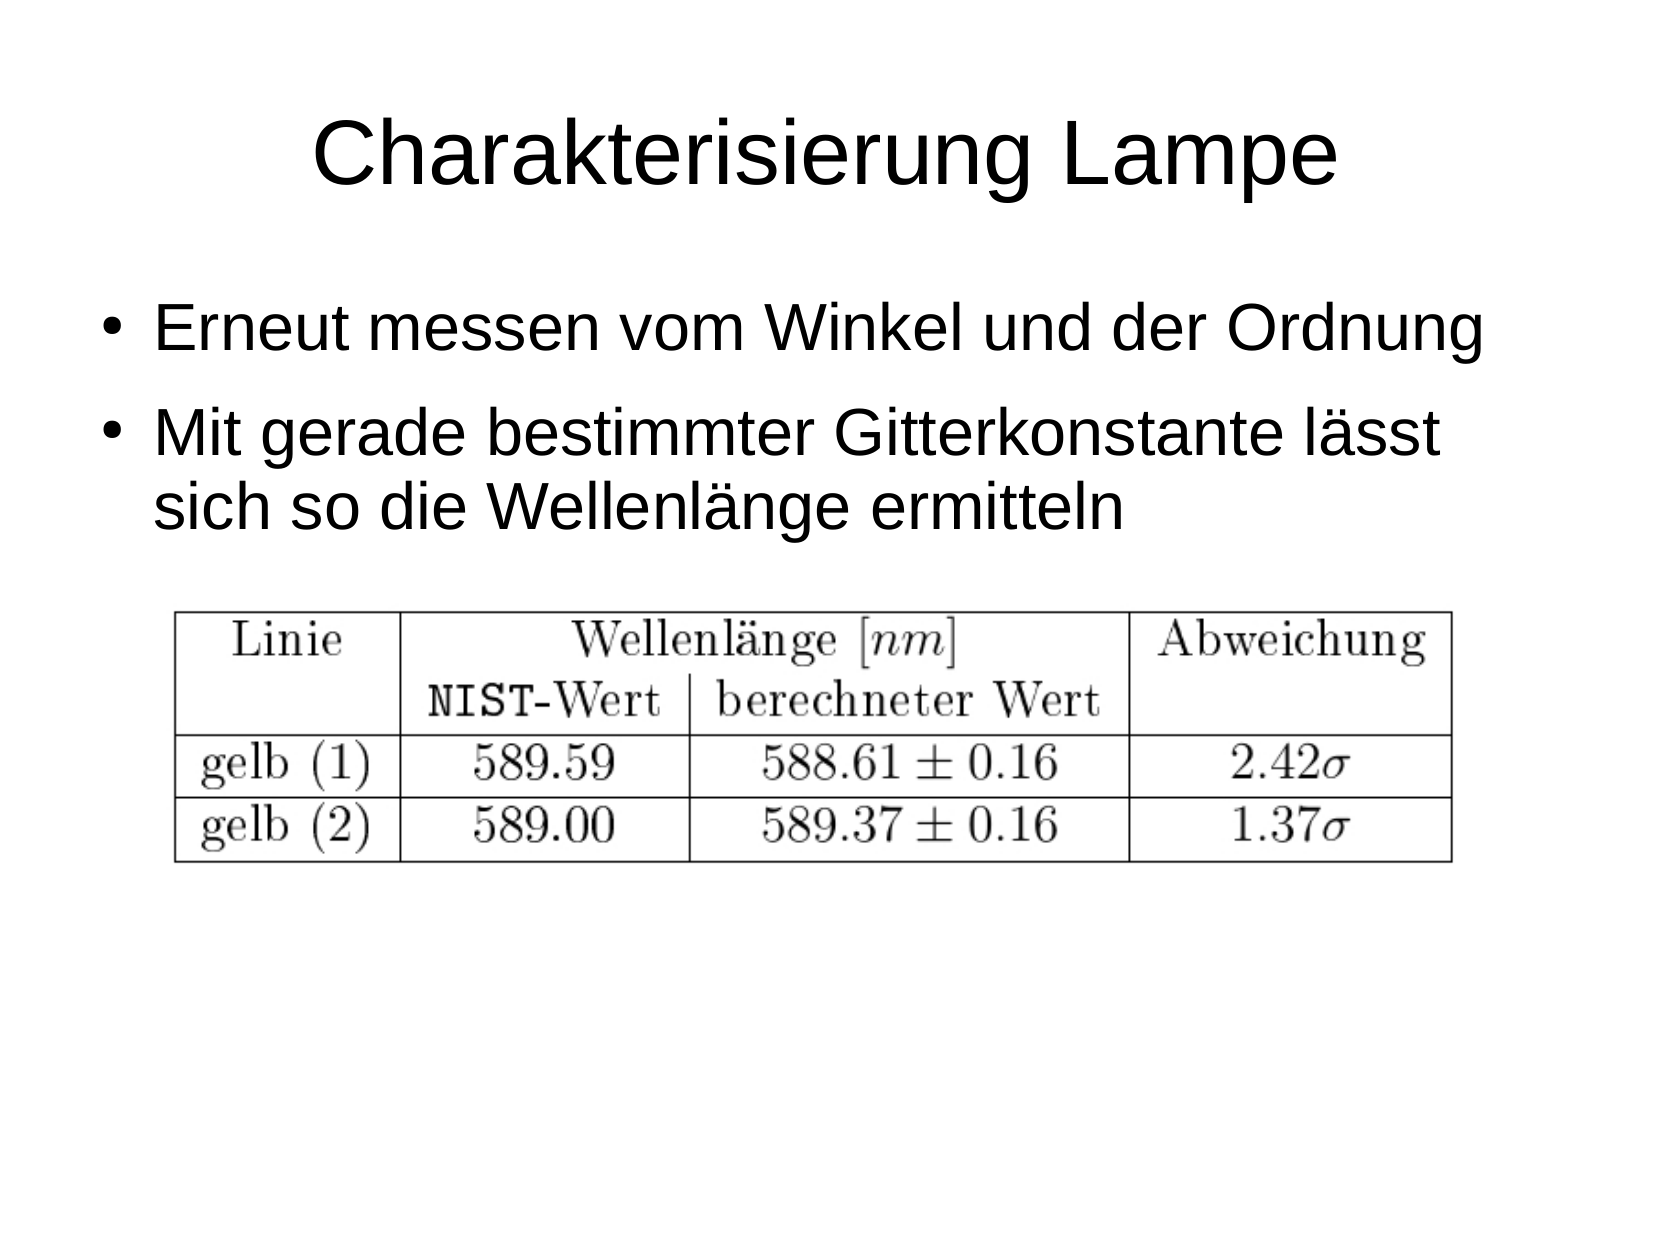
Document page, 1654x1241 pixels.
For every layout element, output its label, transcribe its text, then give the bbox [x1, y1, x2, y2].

picture [94, 575, 1552, 898]
title Charakterisierung Lampe [82, 49, 1571, 257]
list Erneut messen vom Winkel und der Ordnung Mit gerade bestimmter Gitterkonstante lässt sich so die Wellenlänge ermitteln [82, 290, 1571, 567]
